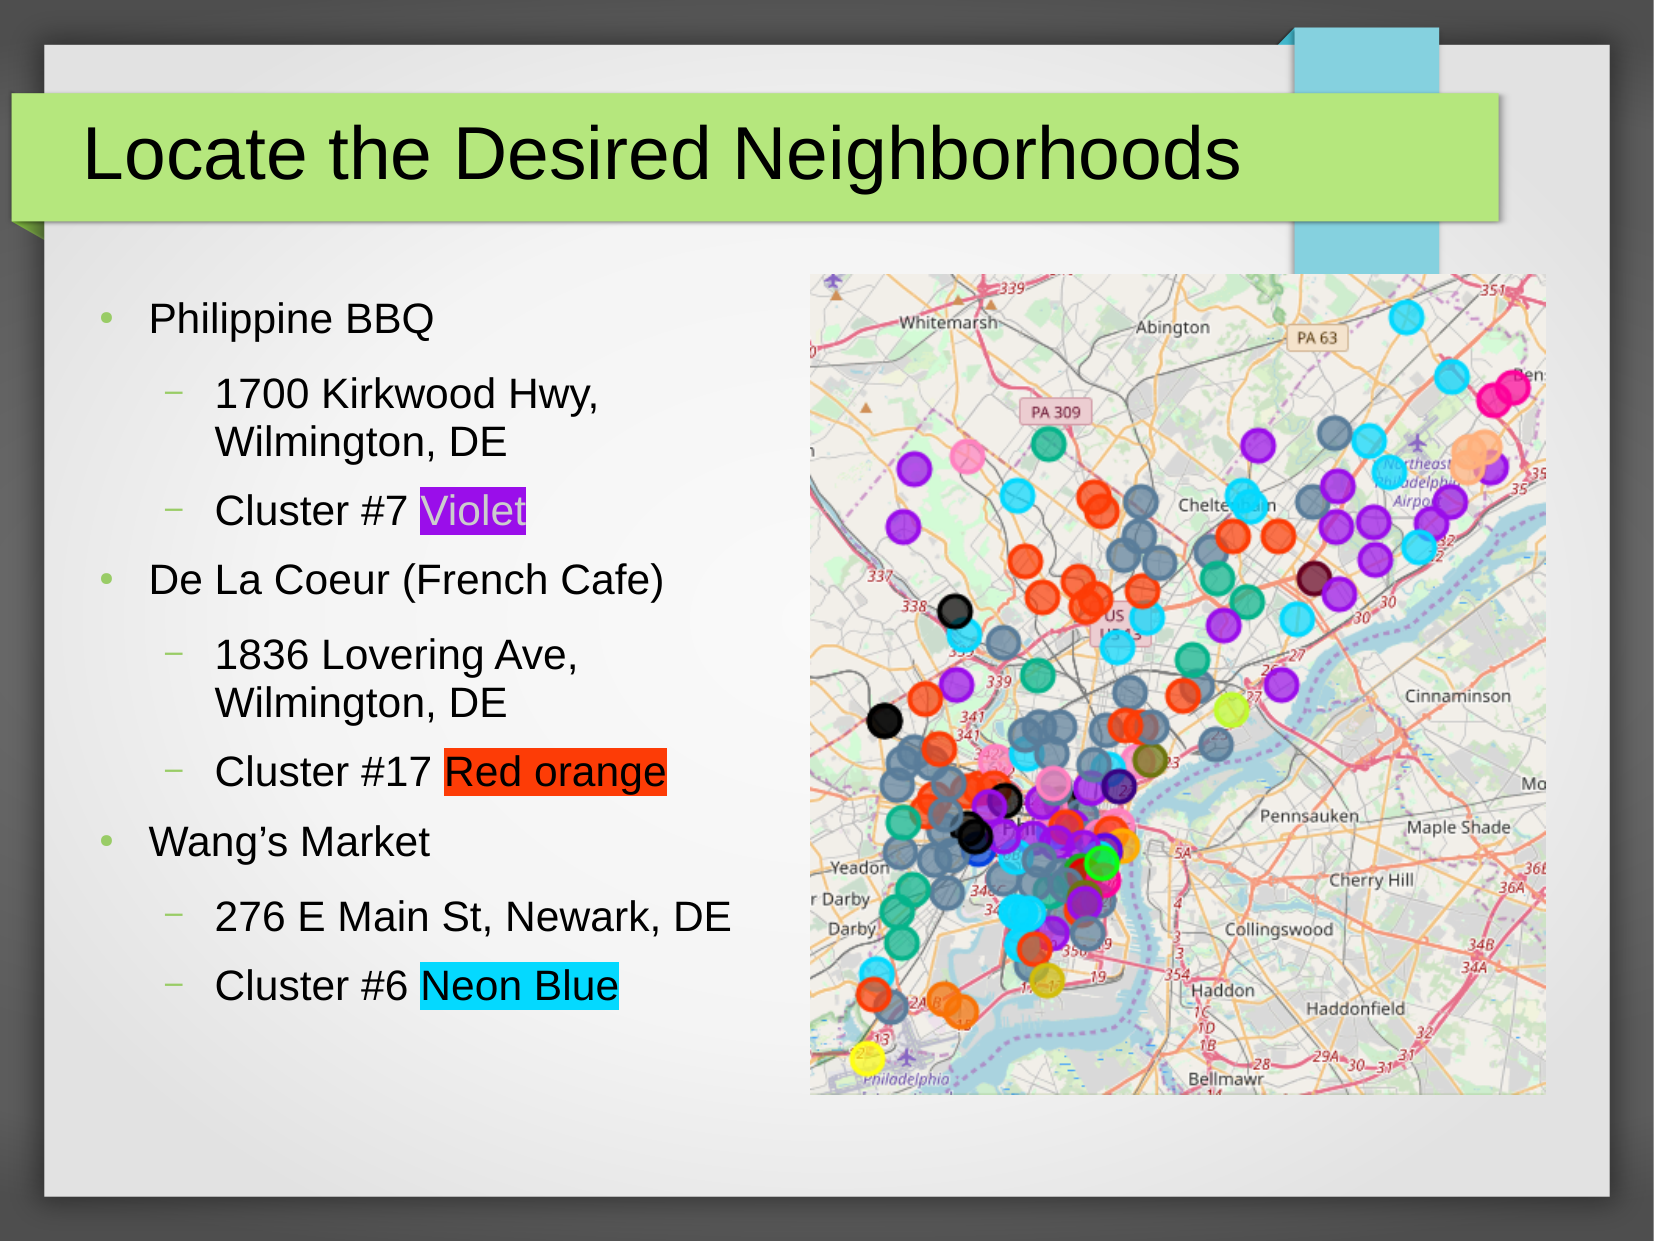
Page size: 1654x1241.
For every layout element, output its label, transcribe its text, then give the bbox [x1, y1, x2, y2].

picture [0, 0, 1654, 1241]
title Locate the Desired Neighborhoods [82, 94, 1264, 213]
list Philippine BBQ 1700 Kirkwood Hwy, Wilmington, DE Cluster #7 Violet De La Coeur (French Cafe) 1836 Lovering Ave, Wilmington, DE Cluster #17 Red orange Wang’s Market 276 E Main St, Newark, DE Cluster #6 Neon Blue [82, 295, 796, 1015]
